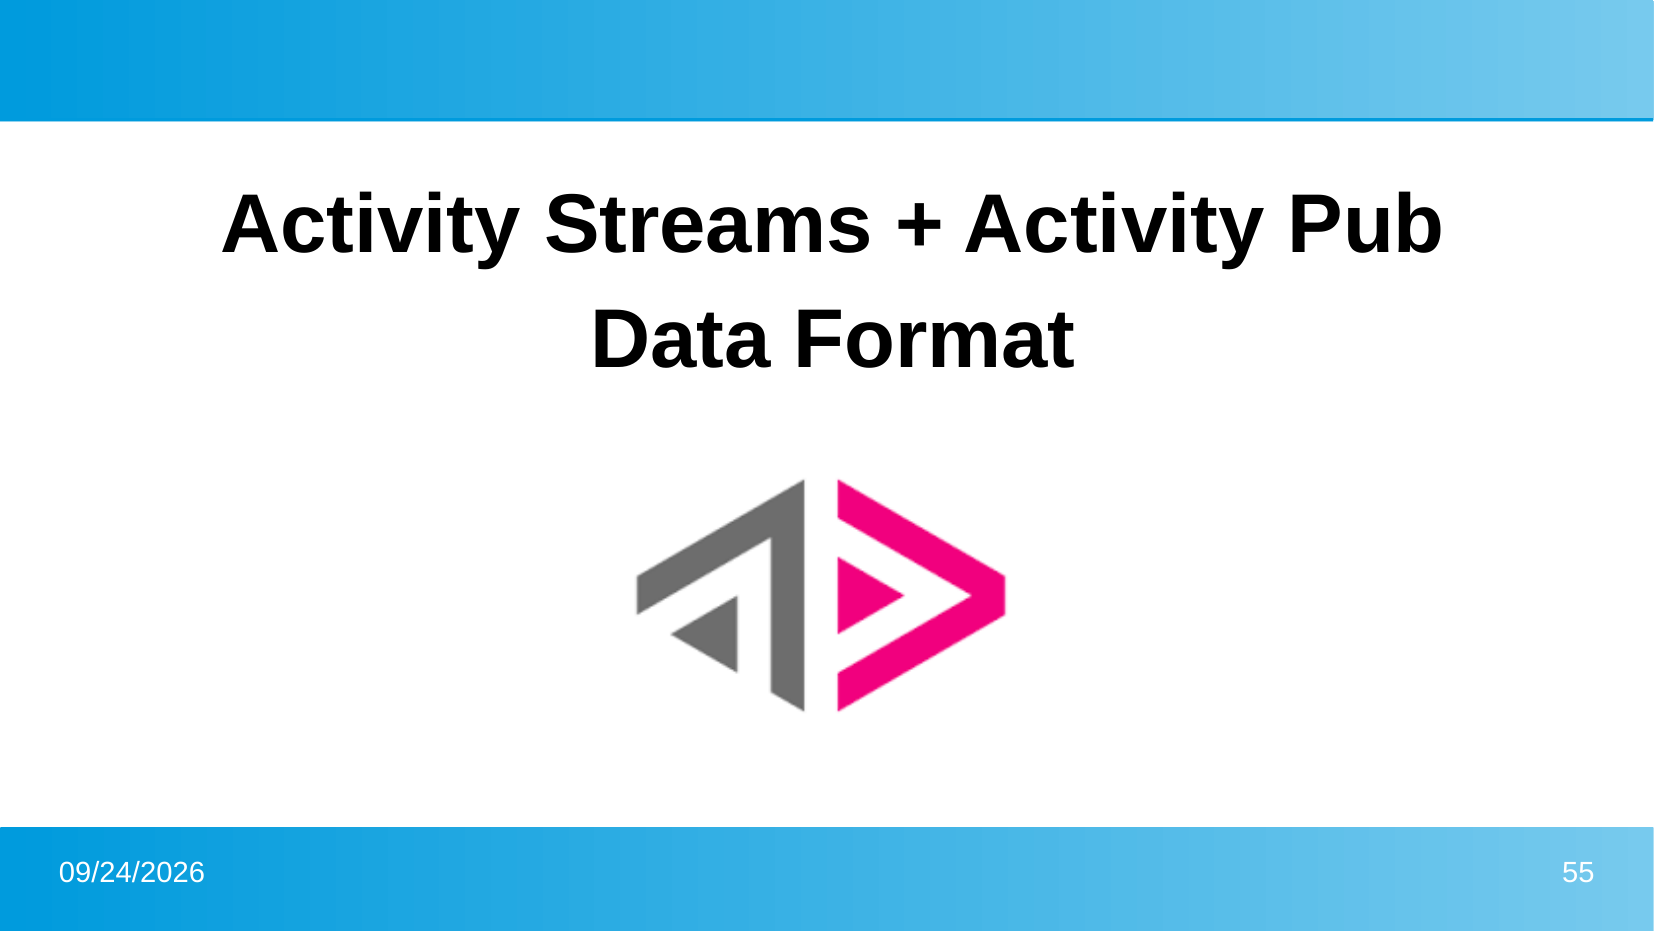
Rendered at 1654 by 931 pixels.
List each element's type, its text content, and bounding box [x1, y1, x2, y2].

list Activity Streams + Activity Pub Data Format [187, 177, 1479, 338]
picture [600, 374, 1043, 818]
